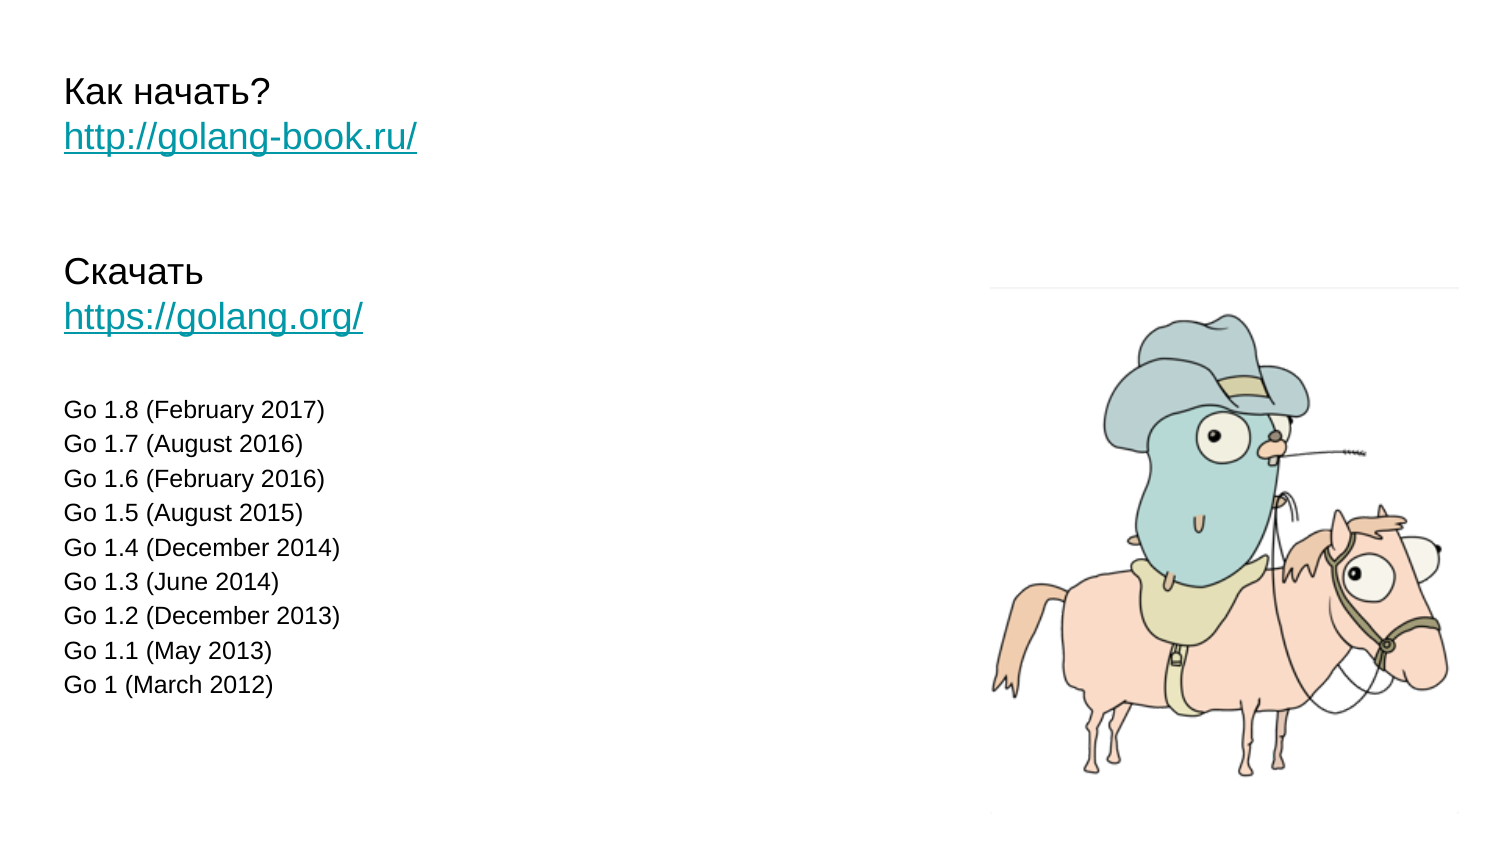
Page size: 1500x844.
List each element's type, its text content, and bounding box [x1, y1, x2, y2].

text_box Как начать? http://golang-book.ru/ Скачать https://golang.org/ Go 1.8 (February 2017) Go 1.7 (August 2016) Go 1.6 (February 2016) Go 1.5 (August 2015) Go 1.4 (December 2014) Go 1.3 (June 2014) Go 1.2 (December 2013) Go 1.1 (May 2013) Go 1 (March 2012) [48, 52, 1459, 814]
picture [990, 286, 1459, 814]
